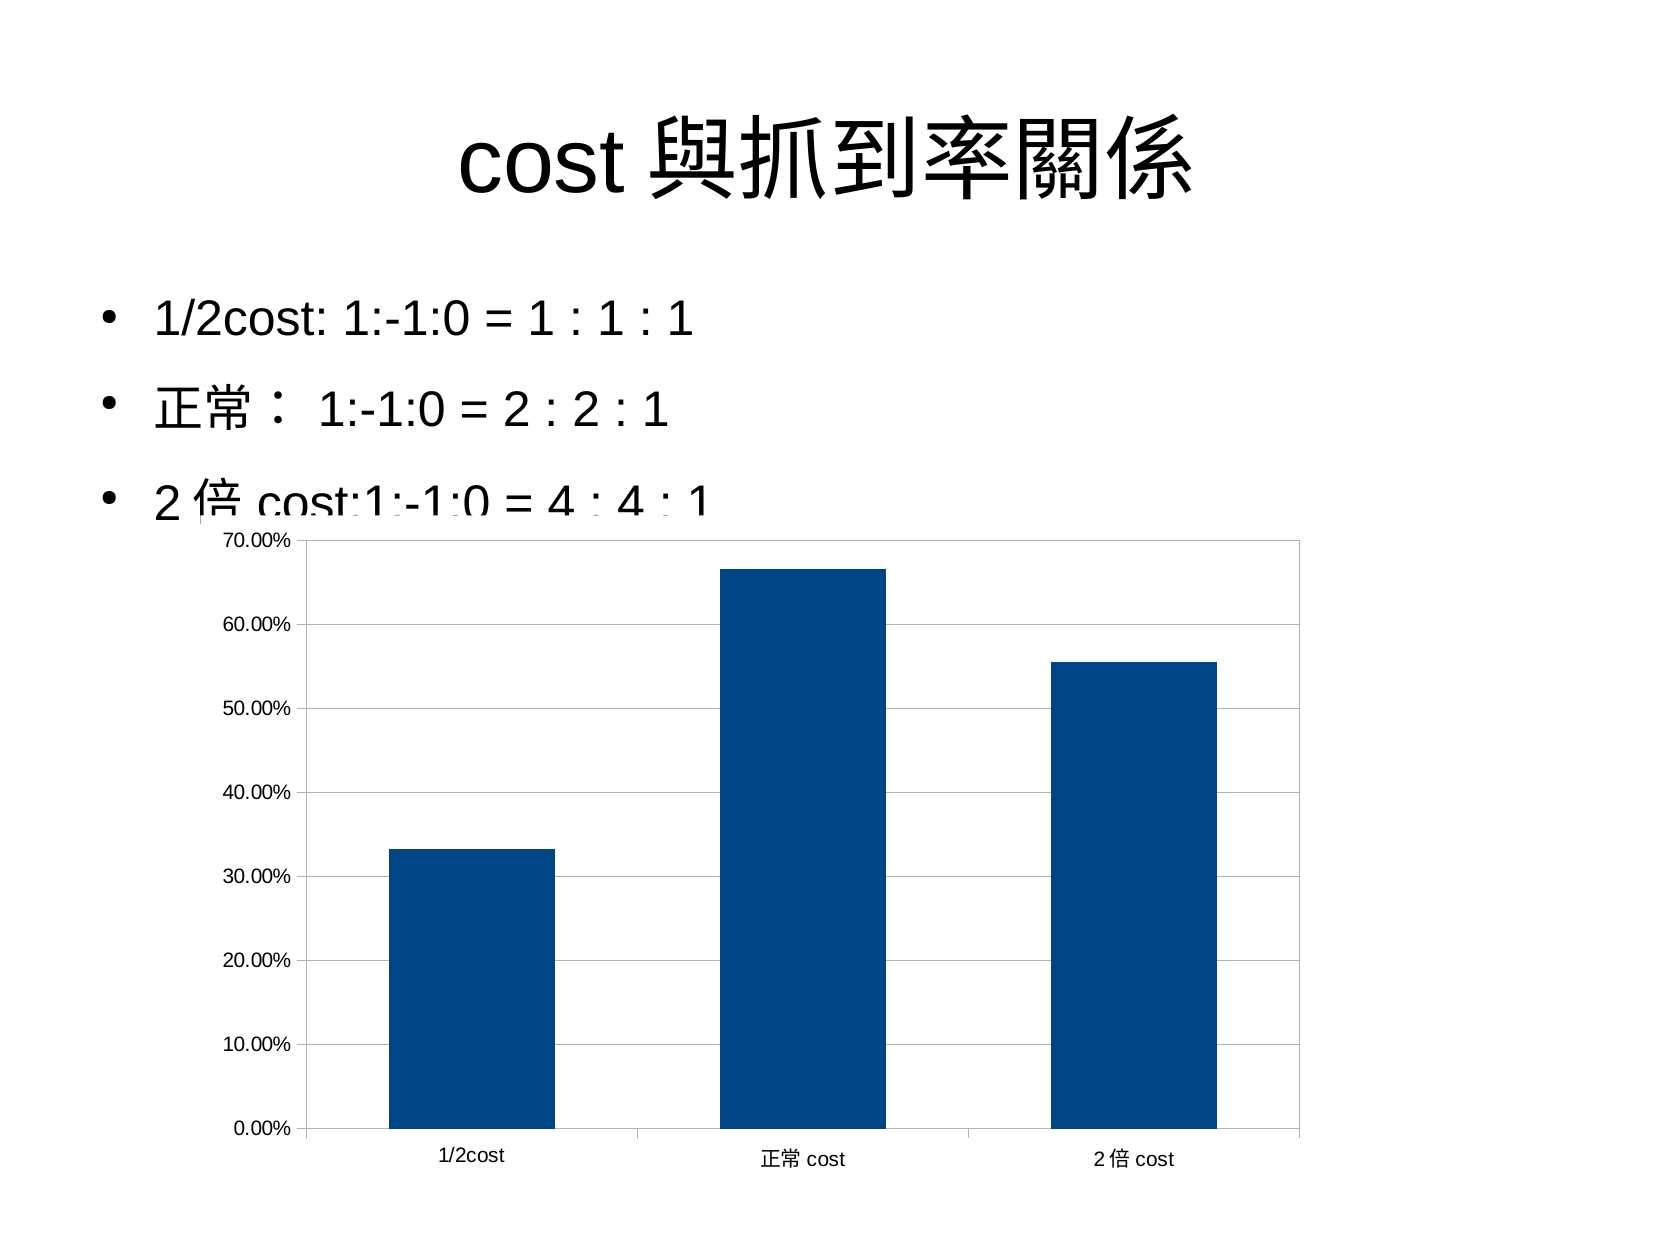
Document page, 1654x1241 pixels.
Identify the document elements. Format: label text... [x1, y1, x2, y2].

chart [200, 515, 1323, 1187]
title cost與抓到率關係 [82, 49, 1571, 257]
list 1/2cost: 1:-1:0 = 1 : 1 : 1 正常：1:-1:0 = 2 : 2 : 1 2倍cost:1:-1:0 = 4 : 4 : 1 [82, 290, 1571, 1010]
